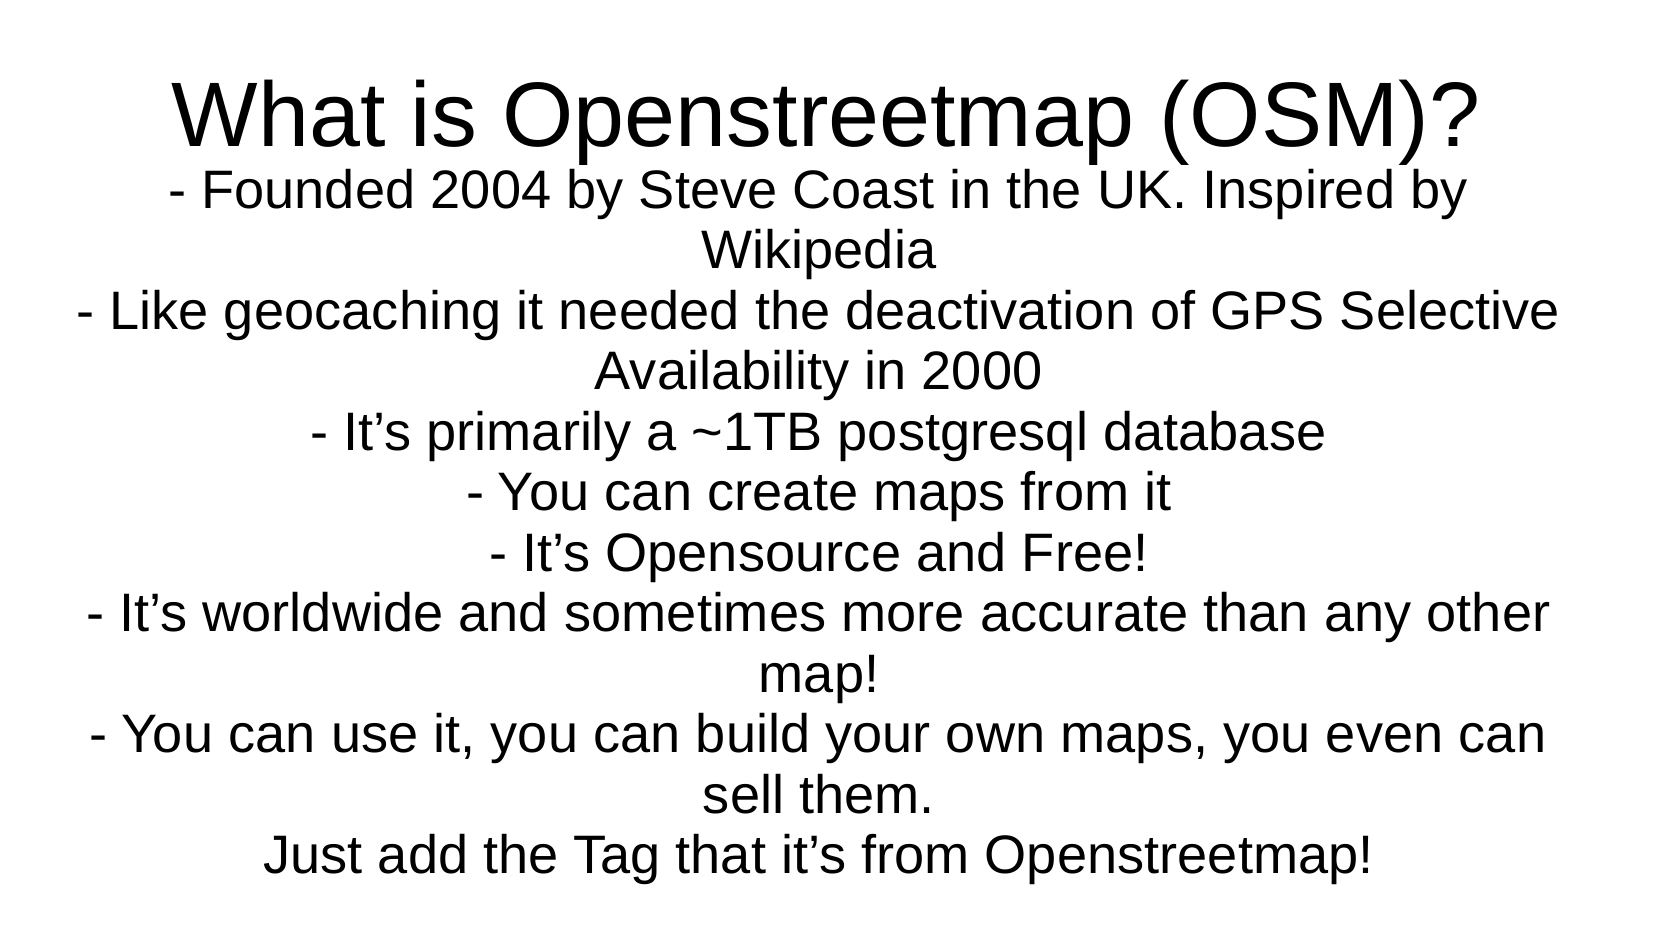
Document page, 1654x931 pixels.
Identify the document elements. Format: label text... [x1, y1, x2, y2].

title What is Openstreetmap (OSM)? [82, 37, 1571, 193]
subtitle - Founded 2004 by Steve Coast in the UK. Inspired by Wikipedia - Like geocaching it needed the deactivation of GPS Selective Availability in 2000 - It’s primarily a ~1TB postgresql database - You can create maps from it - It’s Opensource and Free! - It’s worldwide and sometimes more accurate than any other map! - You can use it, you can build your own maps, you even can sell them. Just add the Tag that it’s from Openstreetmap! [75, 159, 1564, 931]
